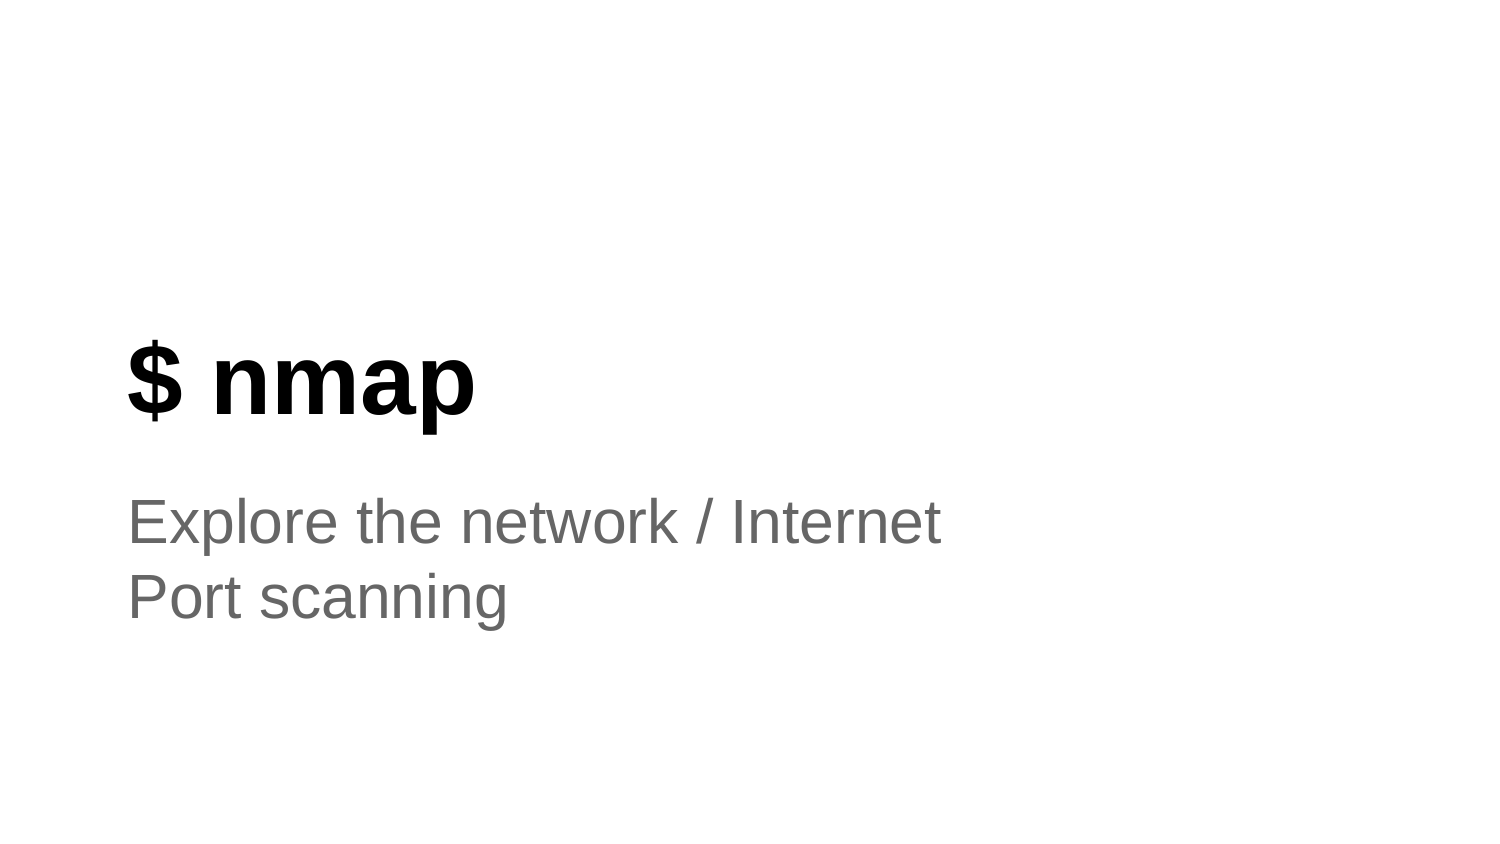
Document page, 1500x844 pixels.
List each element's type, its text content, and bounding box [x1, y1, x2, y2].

title $ nmap [112, 259, 1388, 450]
subtitle Explore the network / Internet Port scanning [112, 465, 1388, 595]
